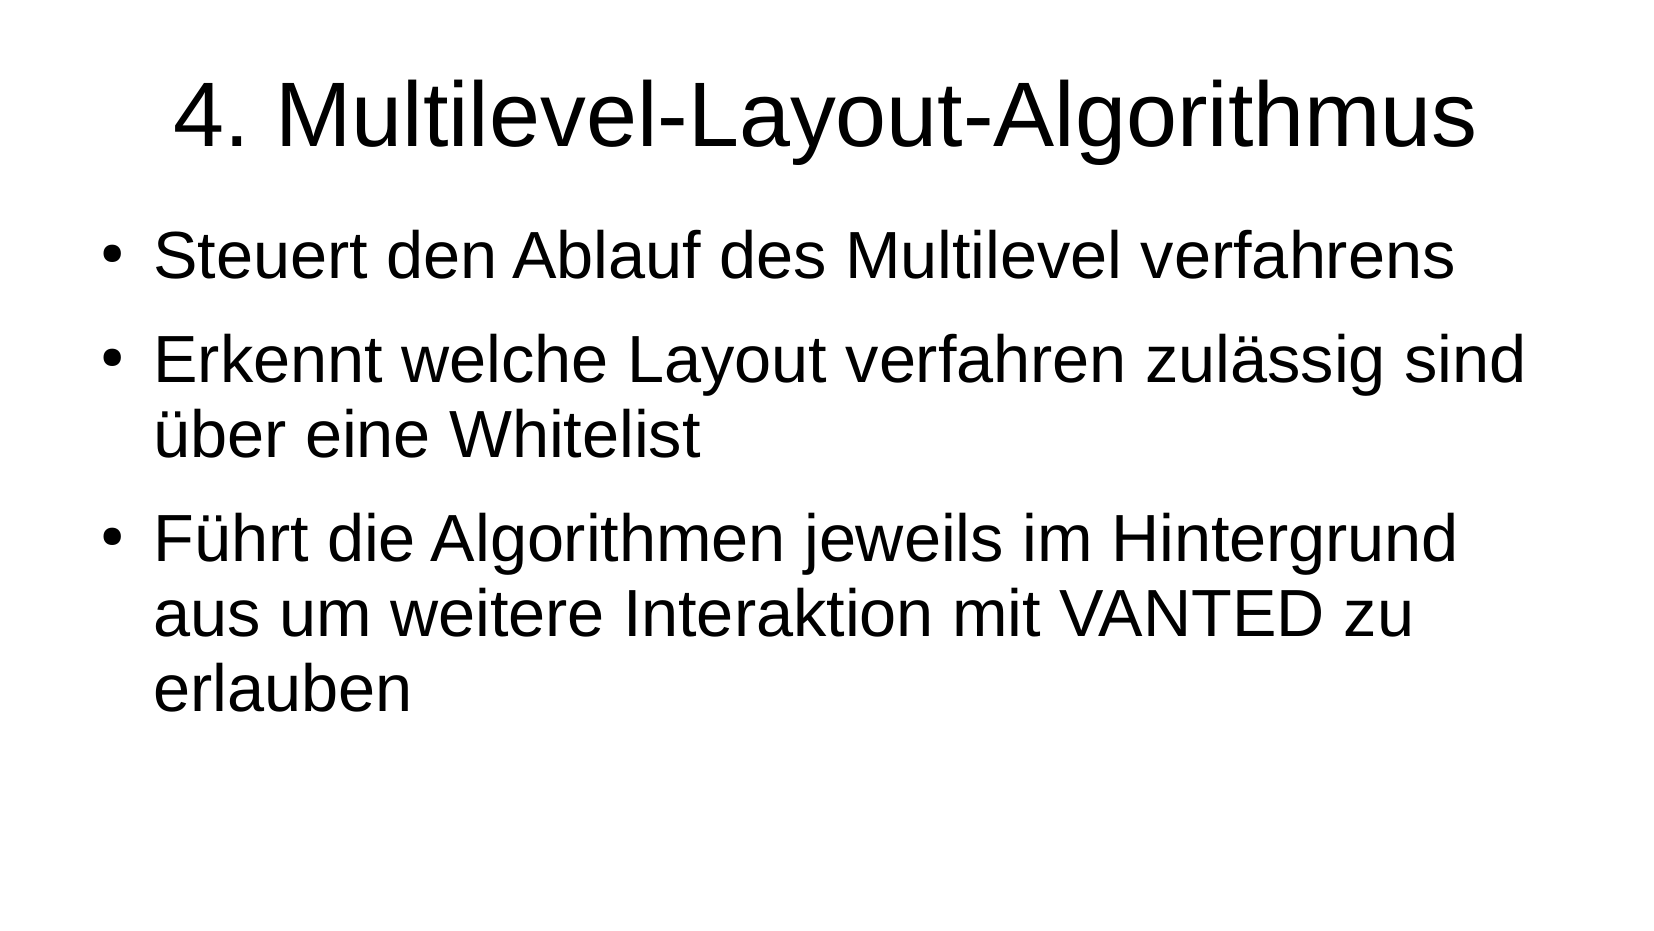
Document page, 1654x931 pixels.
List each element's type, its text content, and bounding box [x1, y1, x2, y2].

list Steuert den Ablauf des Multilevel verfahrens Erkennt welche Layout verfahren zulässig sind über eine Whitelist Führt die Algorithmen jeweils im Hintergrund aus um weitere Interaktion mit VANTED zu erlauben [82, 217, 1571, 758]
title 4. Multilevel-Layout-Algorithmus [82, 37, 1571, 193]
